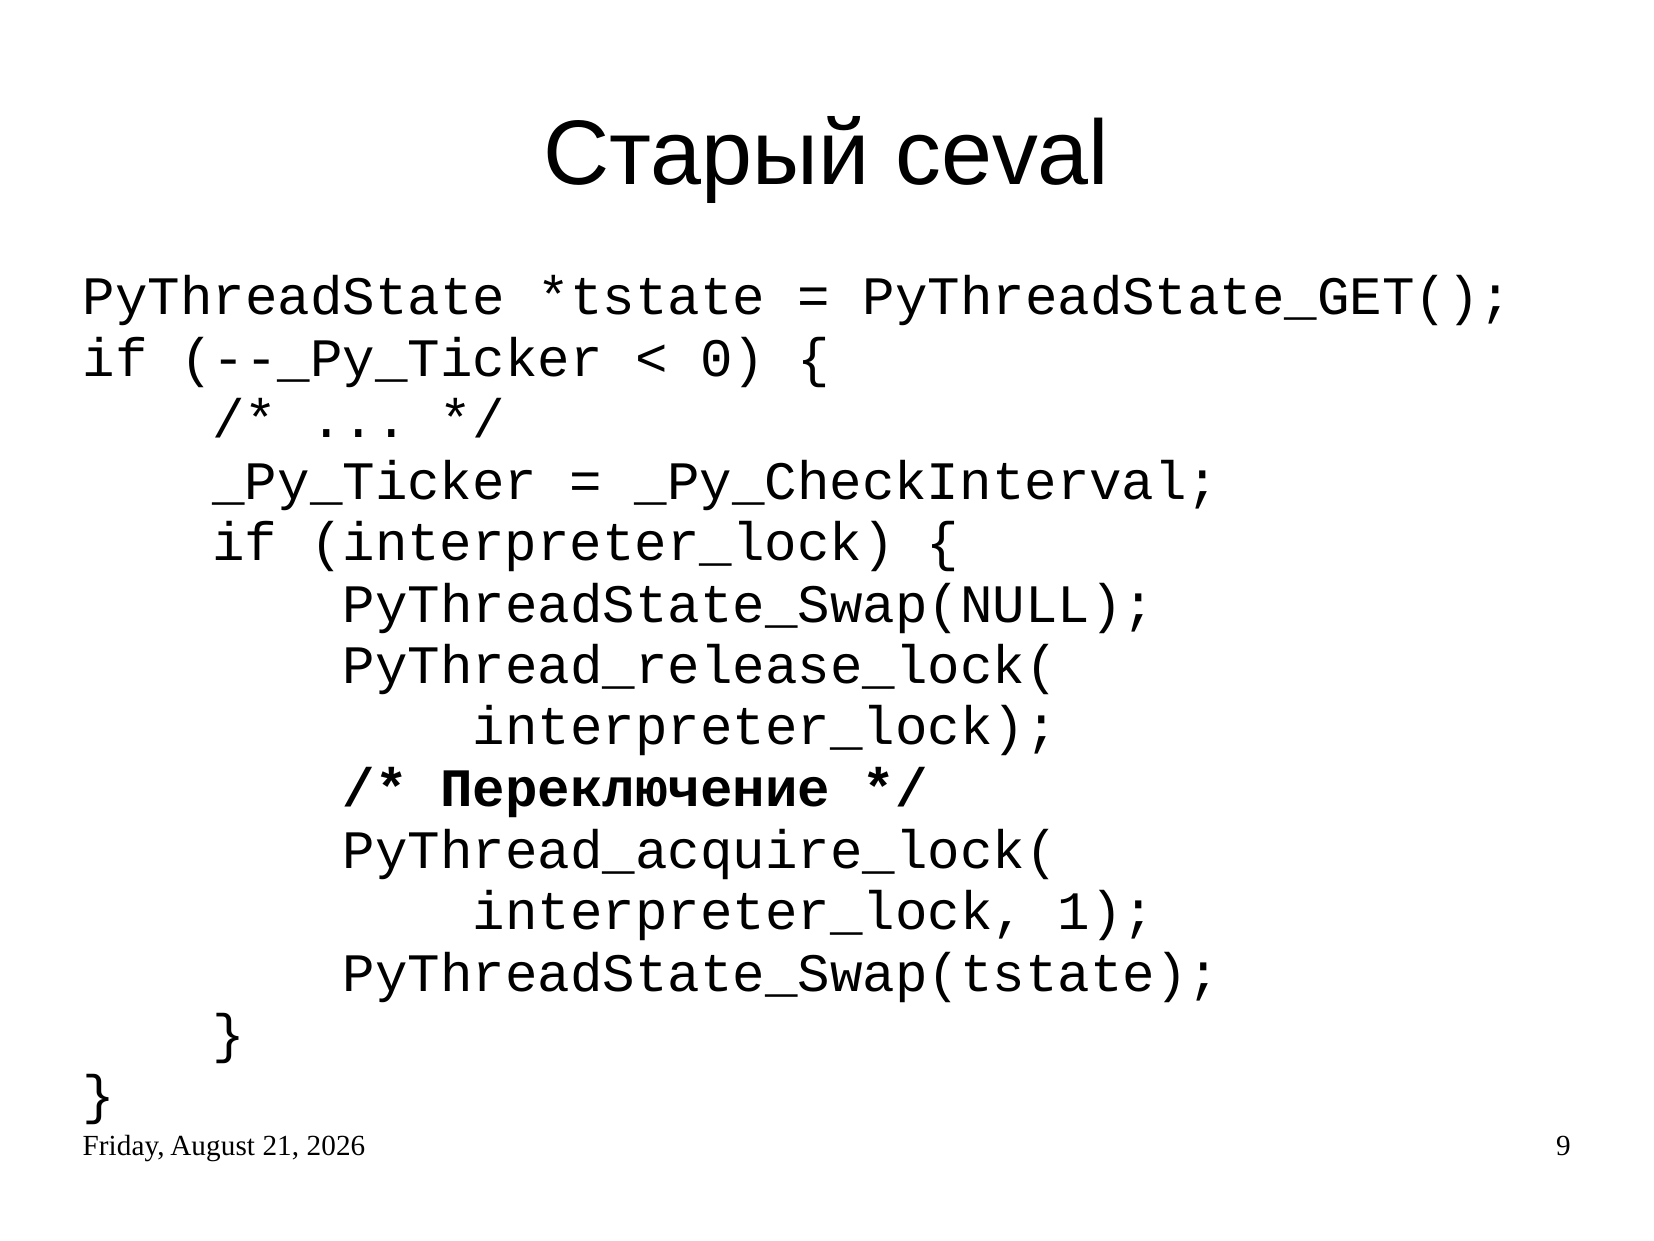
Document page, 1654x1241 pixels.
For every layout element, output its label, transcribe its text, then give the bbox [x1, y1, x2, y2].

title Старый ceval [82, 49, 1571, 257]
subtitle PyThreadState *tstate = PyThreadState_GET(); if (--_Py_Ticker < 0) { /* ... */ _Py_Ticker = _Py_CheckInterval; if (interpreter_lock) { PyThreadState_Swap(NULL); PyThread_release_lock( interpreter_lock); /* Переключение */ PyThread_acquire_lock( interpreter_lock, 1); PyThreadState_Swap(tstate); } } [82, 269, 1571, 1131]
